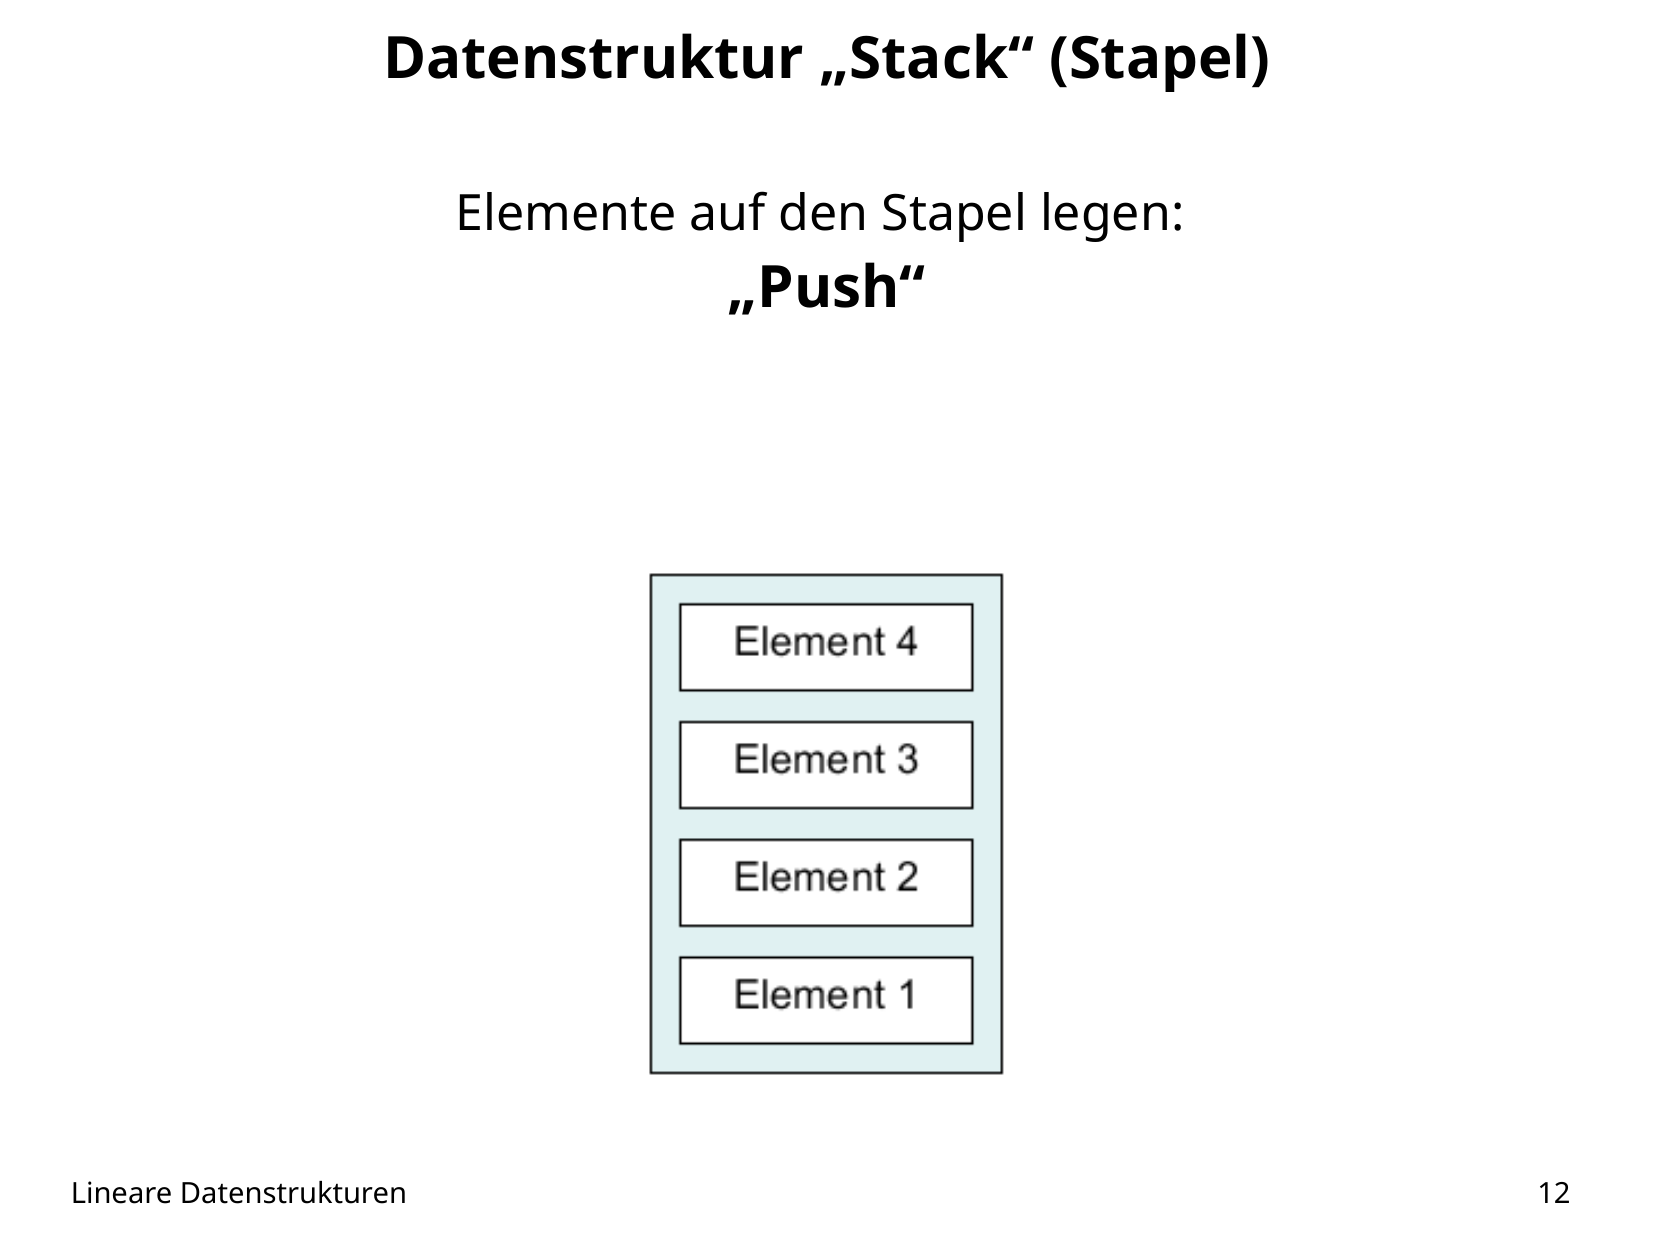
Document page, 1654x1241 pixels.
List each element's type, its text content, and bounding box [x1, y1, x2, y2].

picture [295, 425, 1359, 1077]
title Datenstruktur „Stack“ (Stapel) [0, 5, 1654, 107]
list Elemente auf den Stapel legen: „Push“ [59, 177, 1595, 331]
